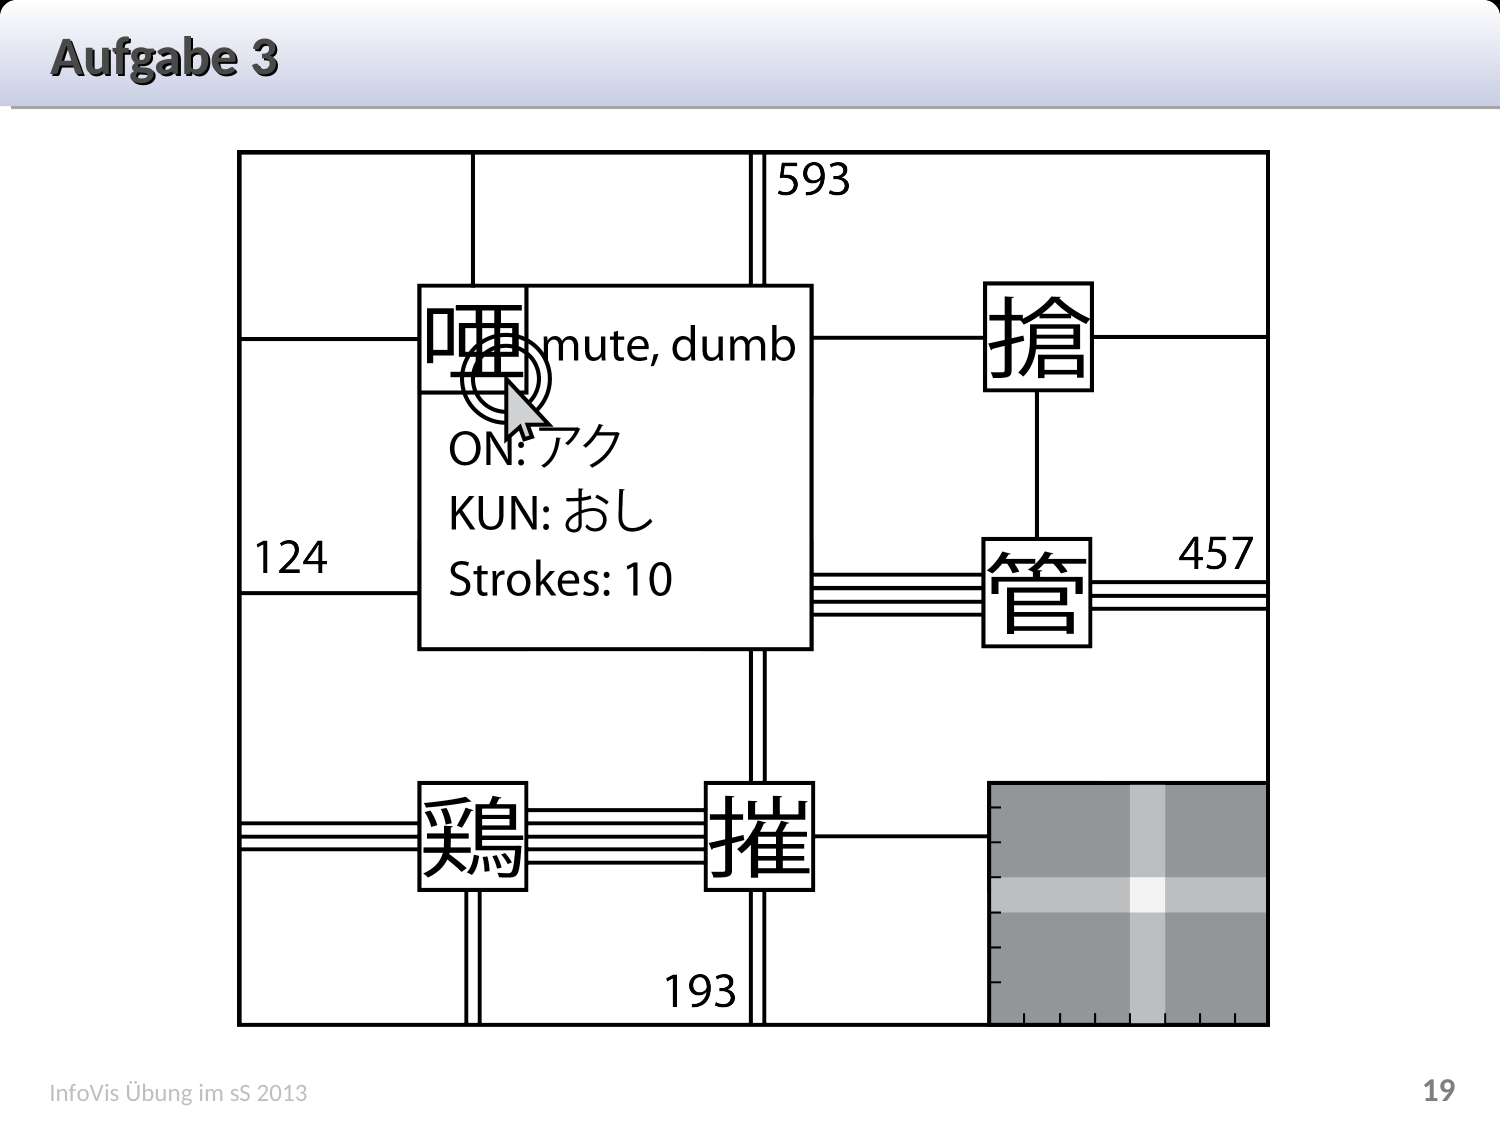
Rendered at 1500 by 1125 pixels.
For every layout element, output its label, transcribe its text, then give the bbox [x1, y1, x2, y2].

text_box <Nummer> [1295, 1060, 1471, 1116]
picture [237, 150, 1270, 1027]
text_box Aufgabe 3 [35, 0, 1463, 106]
